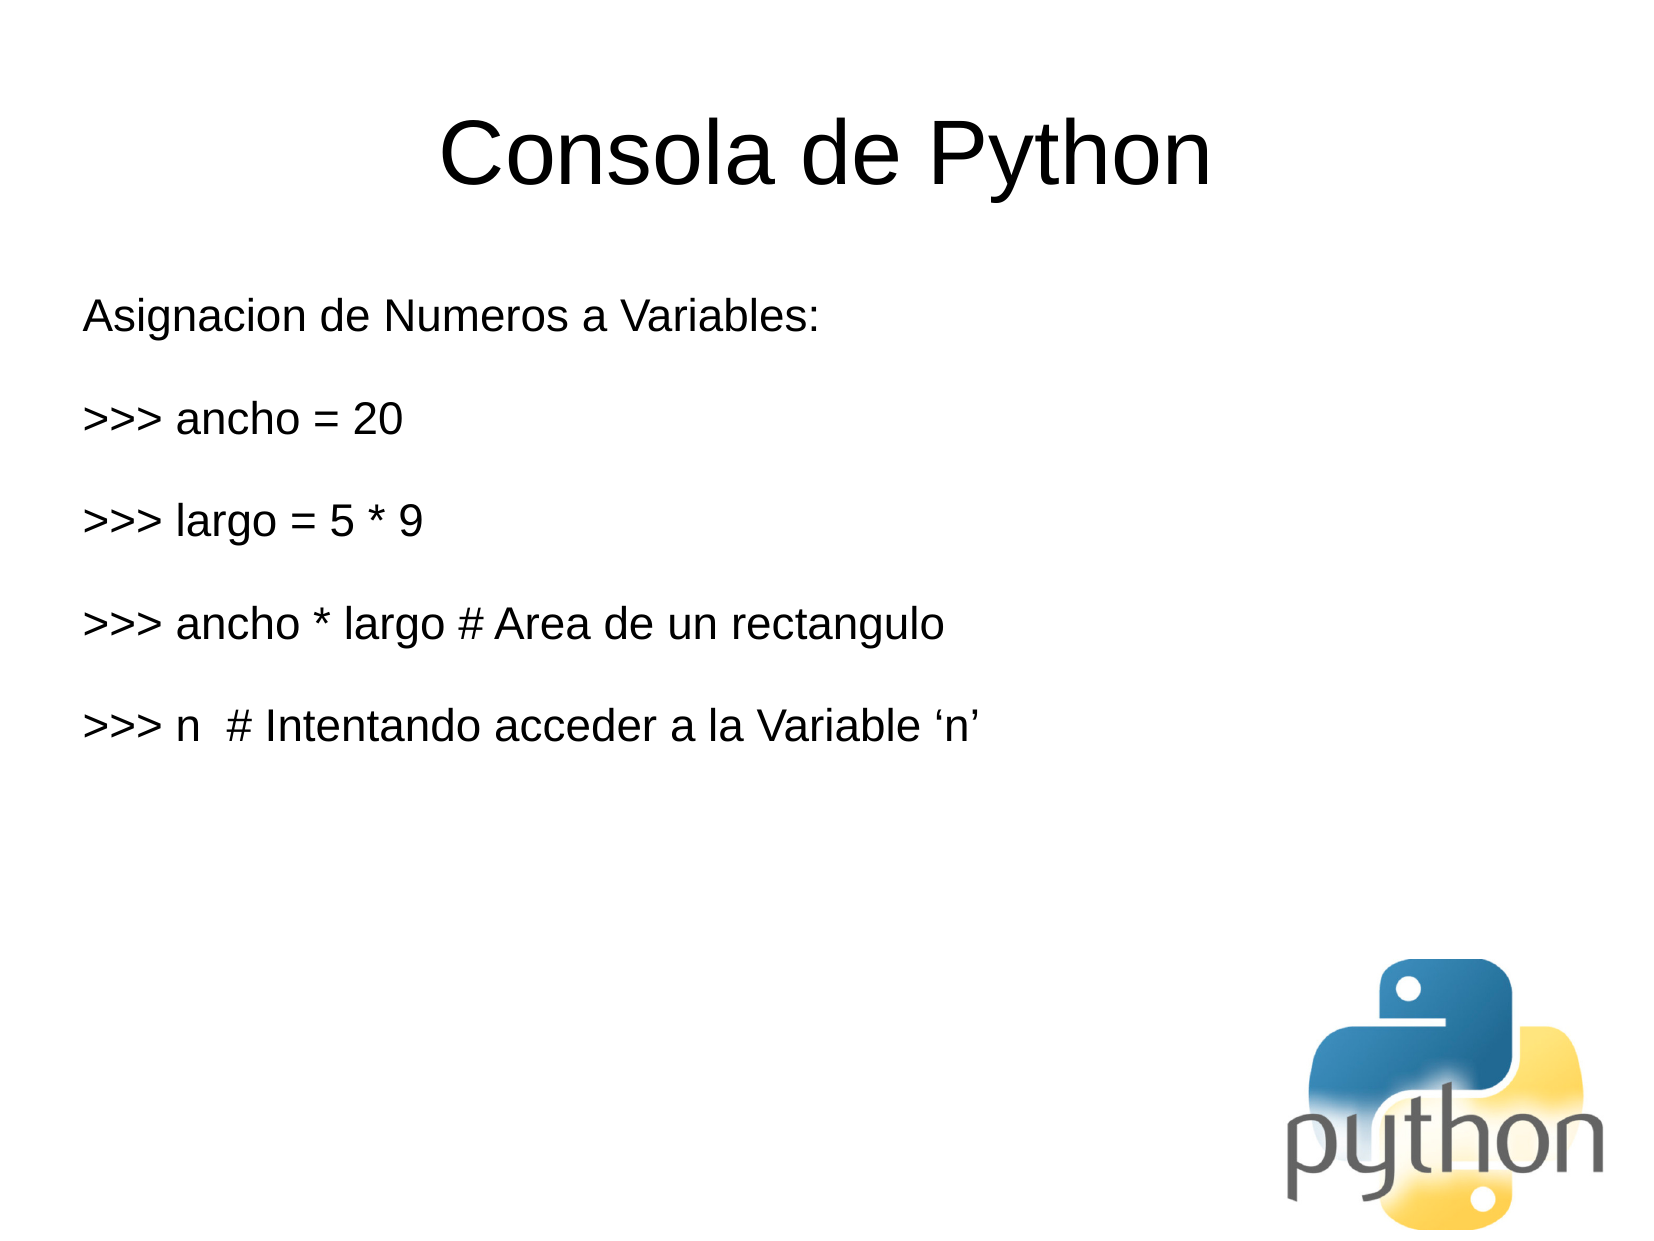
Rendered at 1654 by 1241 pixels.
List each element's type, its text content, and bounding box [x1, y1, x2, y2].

title Consola de Python [82, 49, 1571, 257]
subtitle Asignacion de Numeros a Variables: >>> ancho = 20 >>> largo = 5 * 9 >>> ancho * largo # Area de un rectangulo >>> n # Intentando acceder a la Variable ‘n’ [82, 290, 1571, 1010]
picture [1245, 959, 1646, 1231]
